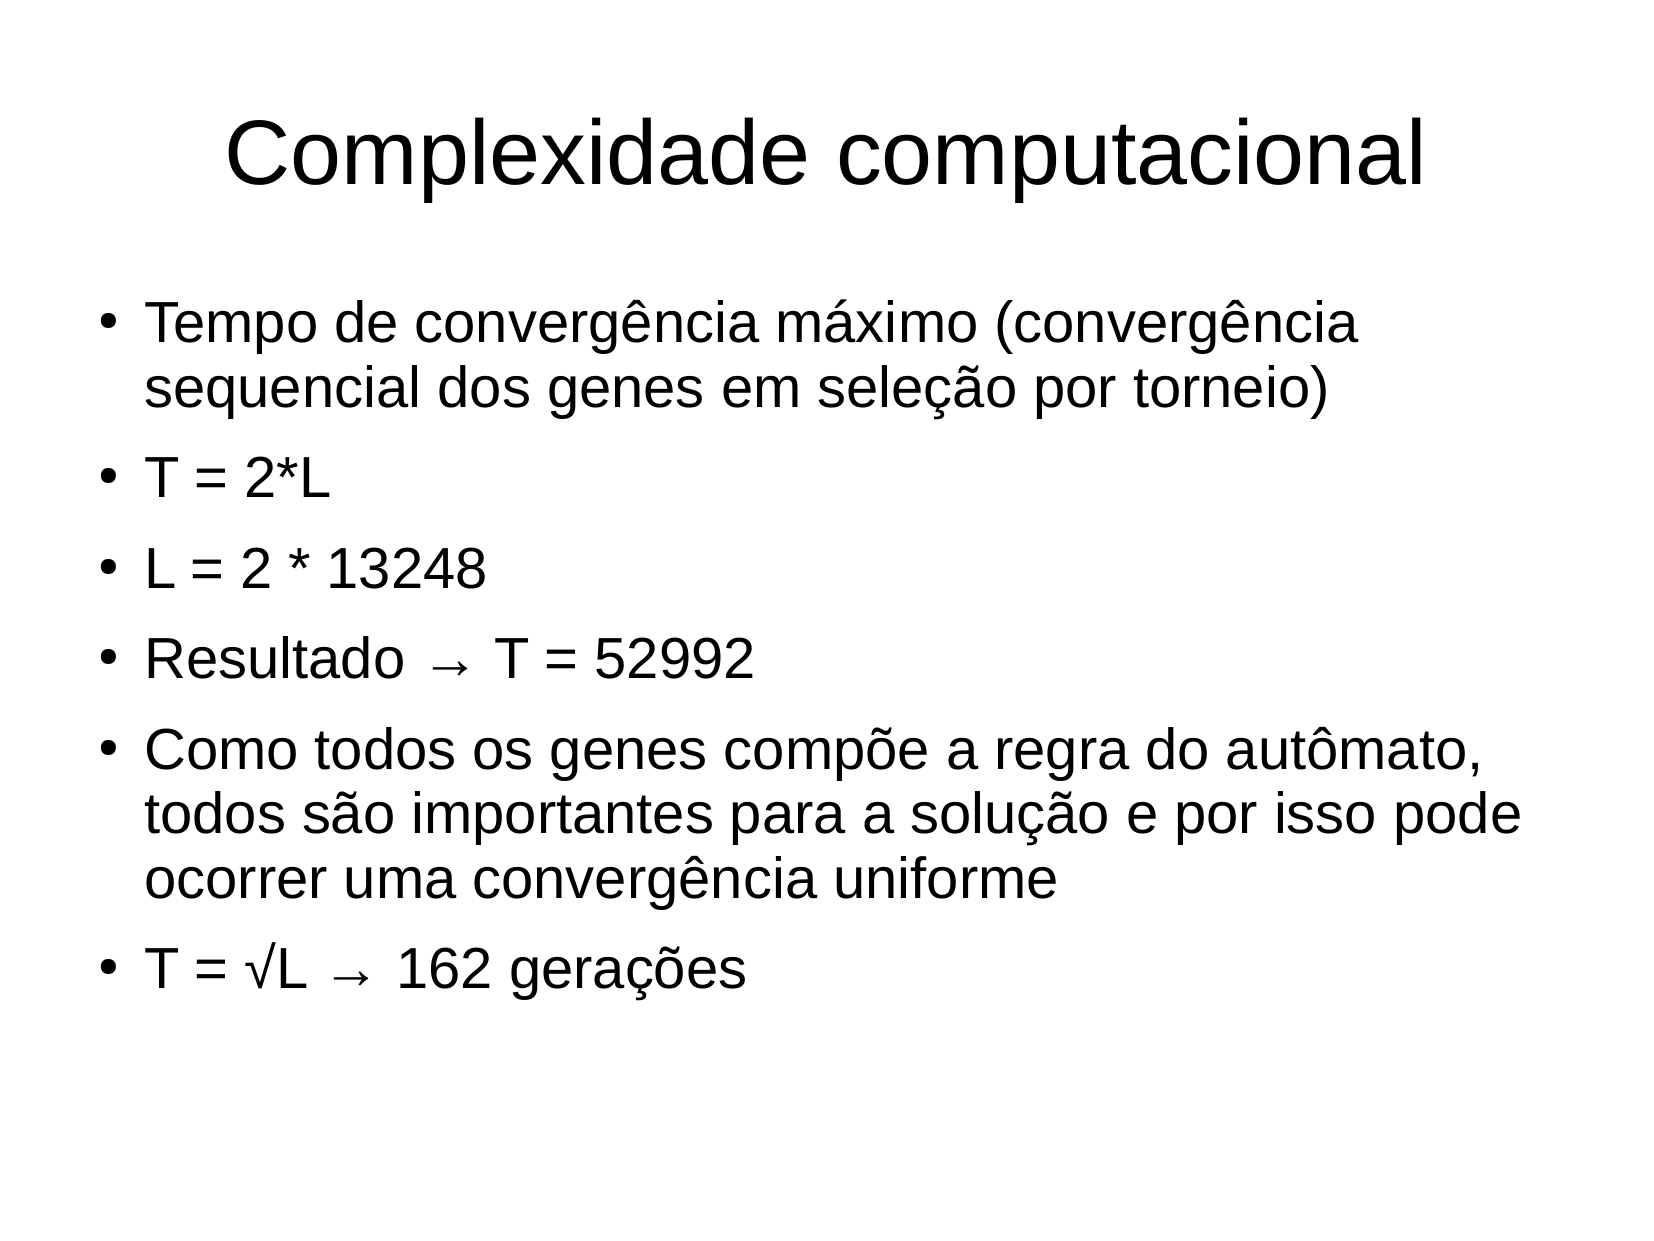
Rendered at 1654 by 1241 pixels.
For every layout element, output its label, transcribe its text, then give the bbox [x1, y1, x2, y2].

list Tempo de convergência máximo (convergência sequencial dos genes em seleção por torneio) T = 2*L L = 2 * 13248 Resultado → T = 52992 Como todos os genes compõe a regra do autômato, todos são importantes para a solução e por isso pode ocorrer uma convergência uniforme T = √L → 162 gerações [82, 290, 1571, 1010]
title Complexidade computacional [82, 49, 1571, 257]
